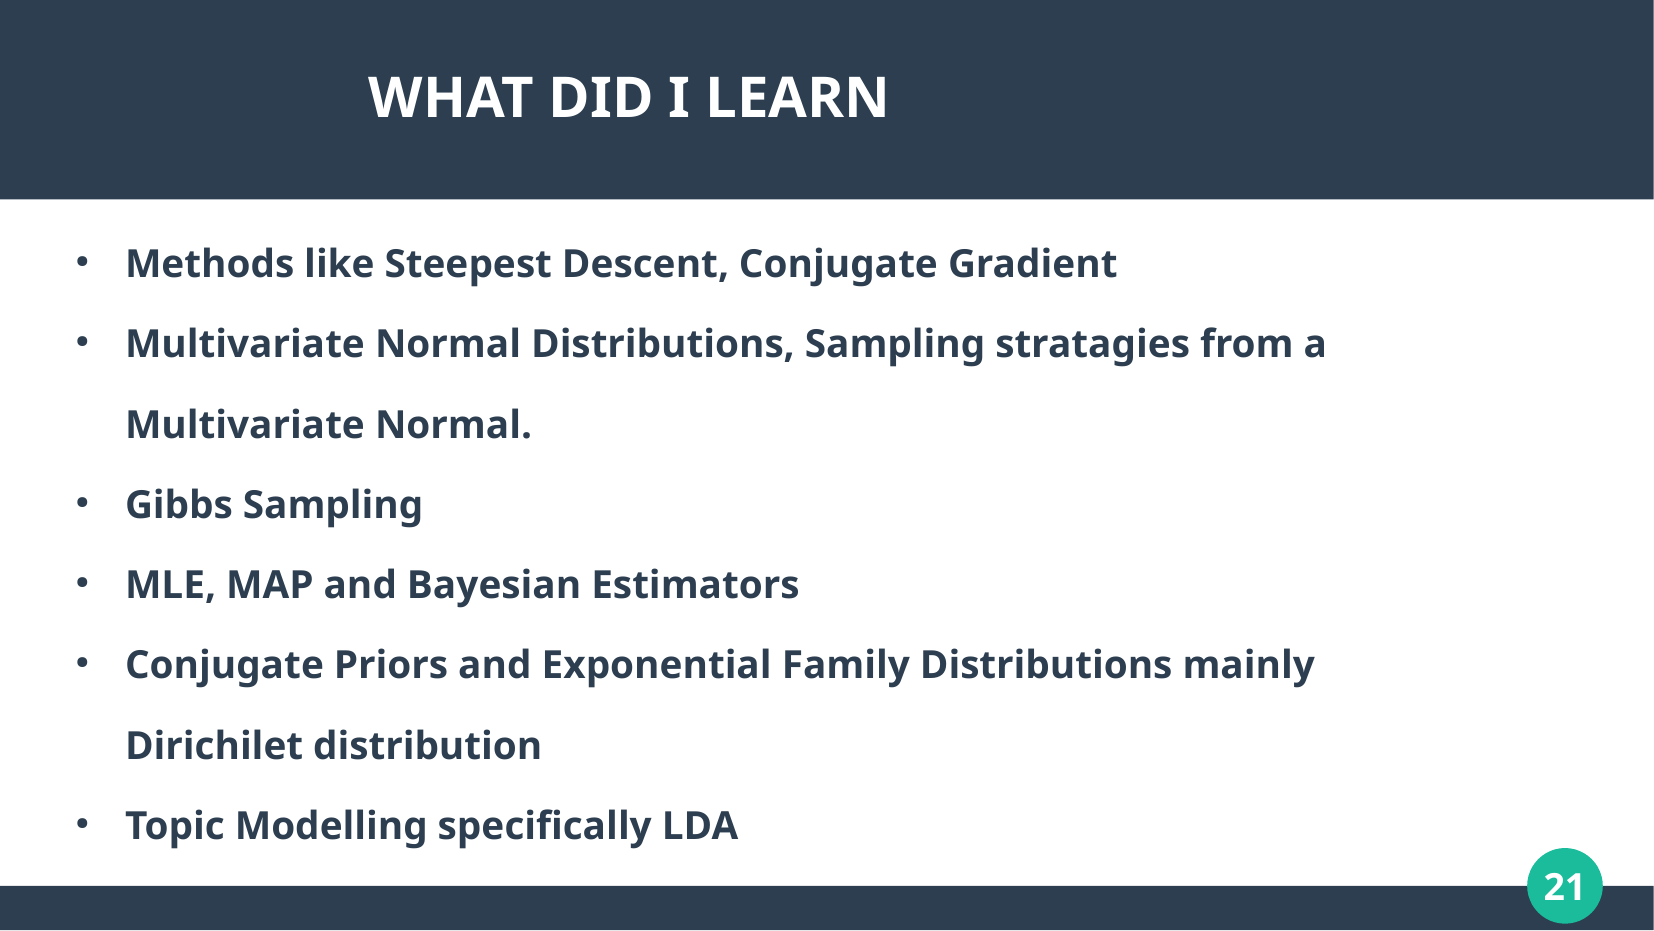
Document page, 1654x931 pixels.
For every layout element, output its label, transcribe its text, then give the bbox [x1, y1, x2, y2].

list Methods like Steepest Descent, Conjugate Gradient Multivariate Normal Distributions, Sampling stratagies from a Multivariate Normal. Gibbs Sampling MLE, MAP and Bayesian Estimators Conjugate Priors and Exponential Family Distributions mainly Dirichilet distribution Topic Modelling specifically LDA [59, 236, 1595, 857]
title WHAT DID I LEARN [59, 37, 1595, 155]
